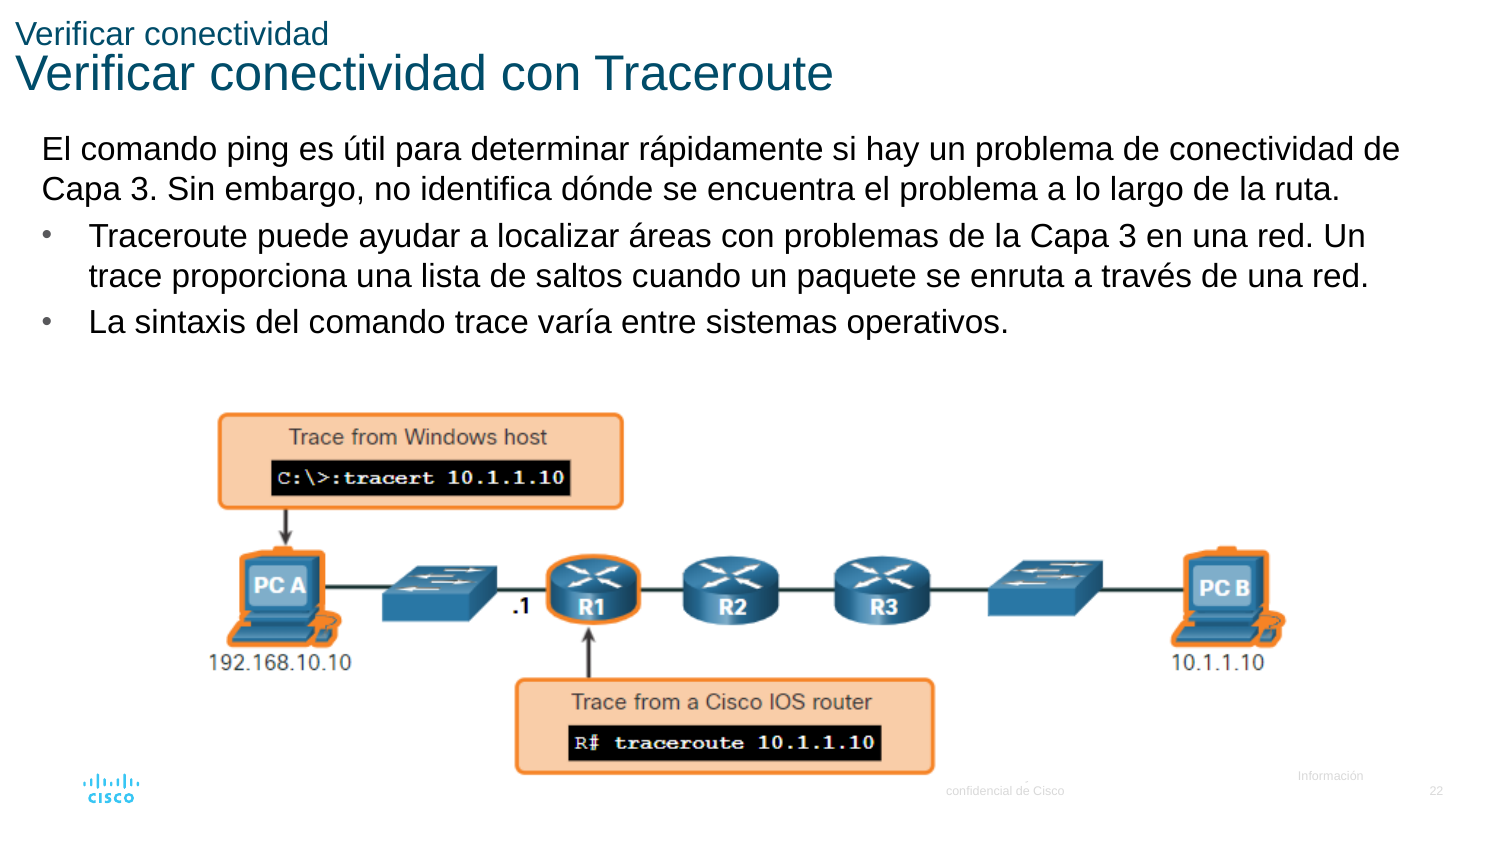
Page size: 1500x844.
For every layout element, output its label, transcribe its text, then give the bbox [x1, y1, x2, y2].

picture [209, 404, 1291, 781]
title Verificar conectividad Verificar conectividad con Traceroute [0, 0, 1369, 121]
list El comando ping es útil para determinar rápidamente si hay un problema de conectividad de Capa 3. Sin embargo, no identifica dónde se encuentra el problema a lo largo de la ruta. Traceroute puede ayudar a localizar áreas con problemas de la Capa 3 en una red. Un trace proporciona una lista de saltos cuando un paquete se enruta a través de una red. La sintaxis del comando trace varía entre sistemas operativos. [26, 120, 1437, 358]
